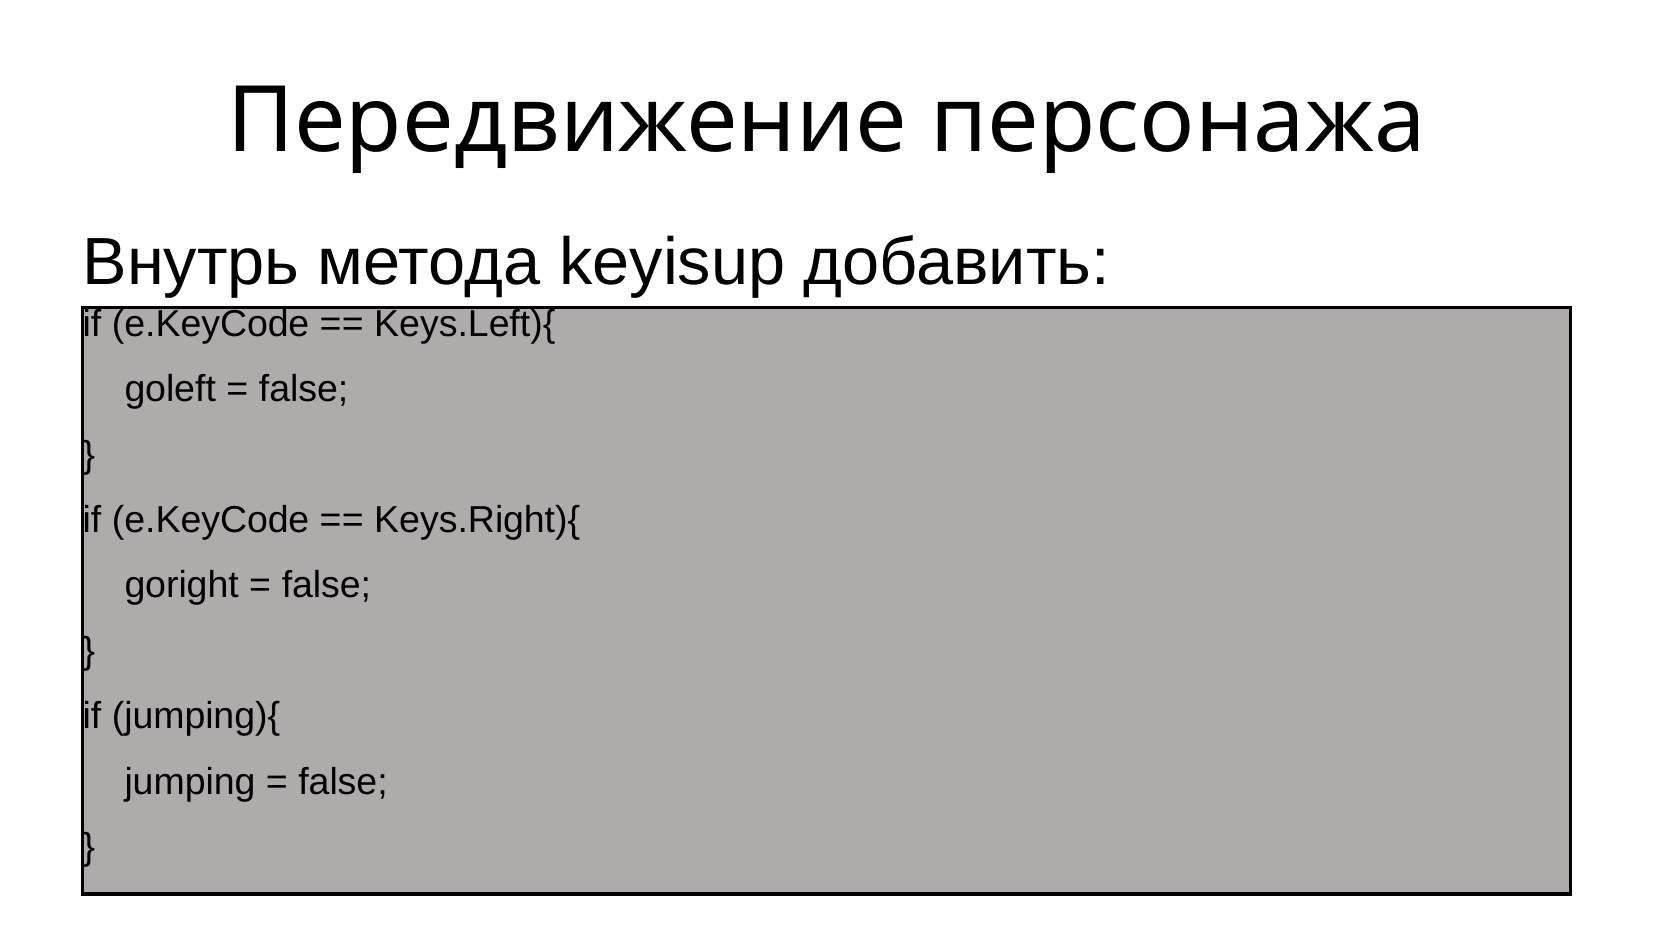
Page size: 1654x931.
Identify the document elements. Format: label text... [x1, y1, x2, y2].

title Передвижение персонажа [82, 37, 1571, 193]
list Внутрь метода keyisup добавить: [82, 217, 1571, 306]
text_box if (e.KeyCode == Keys.Left){ goleft = false; } if (e.KeyCode == Keys.Right){ goright = false; } if (jumping){ jumping = false; } [82, 307, 1571, 895]
